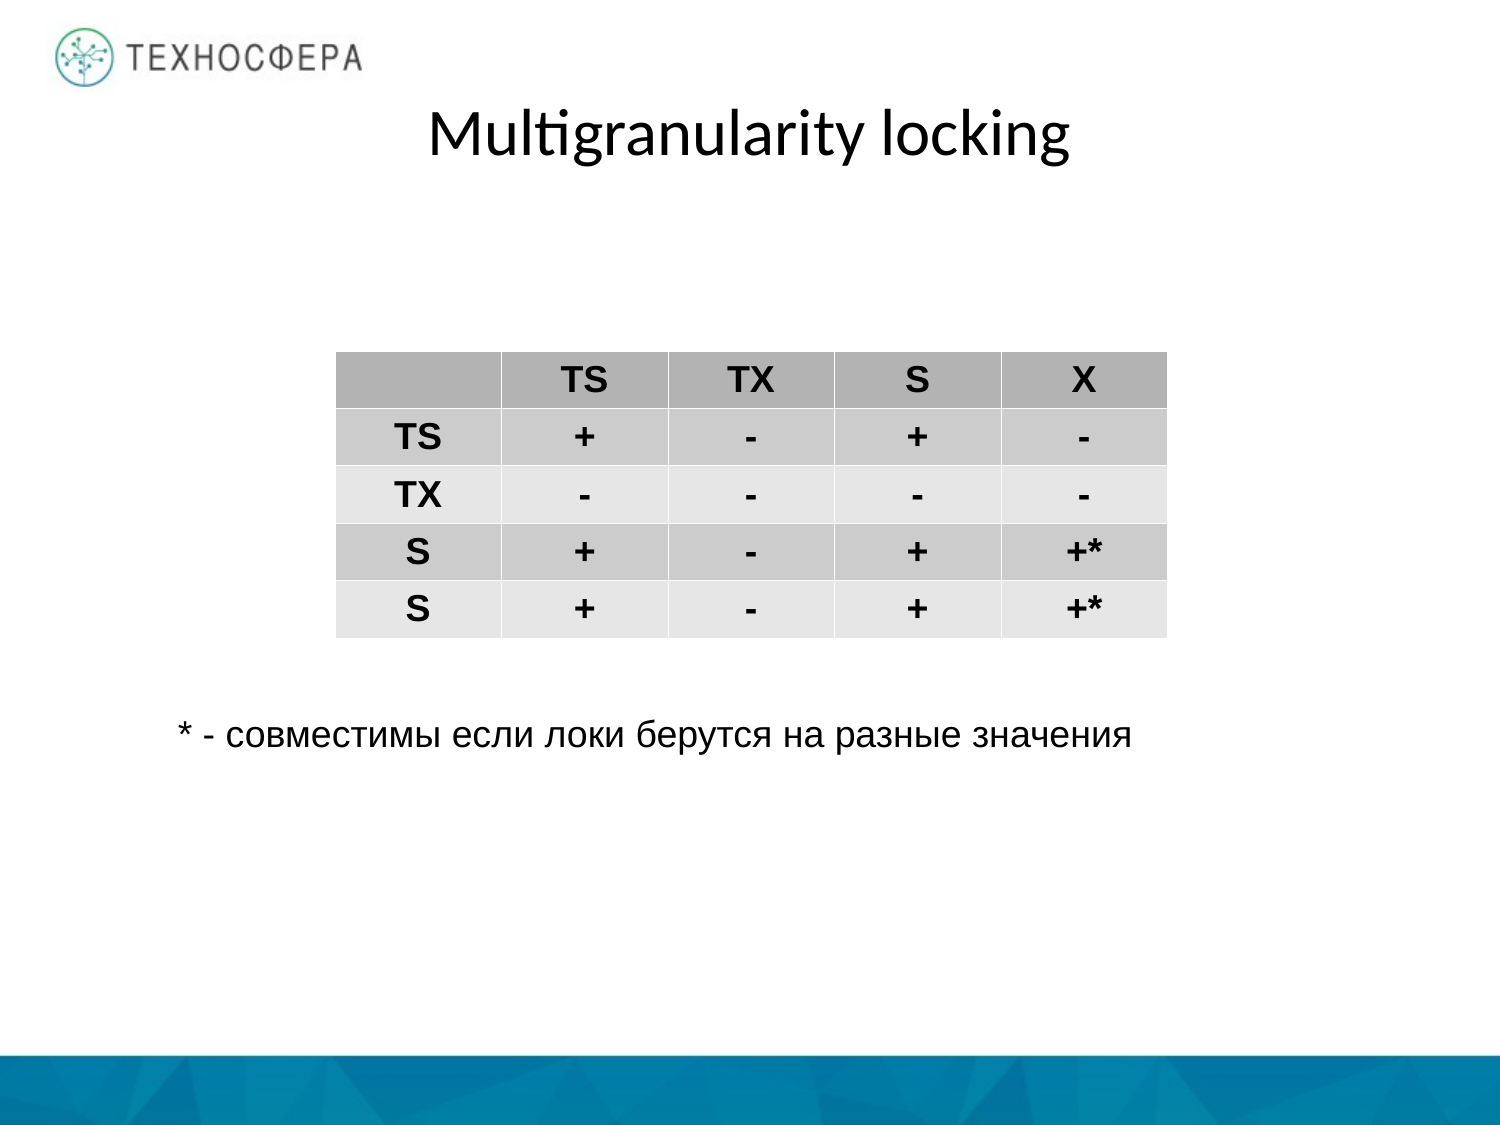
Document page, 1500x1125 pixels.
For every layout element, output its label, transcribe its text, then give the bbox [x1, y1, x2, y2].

table_cell S [336, 524, 501, 580]
table_cell - [835, 466, 1001, 523]
table_cell - [1002, 466, 1167, 523]
table_cell - [669, 524, 834, 580]
table_header X [1002, 352, 1167, 408]
table_cell TS [336, 409, 501, 465]
table_cell + [835, 524, 1001, 580]
table_cell - [669, 581, 834, 638]
table_header TX [669, 352, 834, 408]
table_cell + [502, 409, 668, 465]
table_cell + [835, 409, 1001, 465]
table_cell + [835, 581, 1001, 638]
table_header TS [502, 352, 668, 408]
table_cell - [669, 409, 834, 465]
table_cell - [502, 466, 668, 523]
table_cell TX [336, 466, 501, 523]
title Multigranularity locking [75, 45, 1425, 233]
table_cell - [669, 466, 834, 523]
table_cell S [336, 581, 501, 638]
table_cell +* [1002, 524, 1167, 580]
picture [0, 0, 1500, 1057]
table_cell + [502, 581, 668, 638]
table_cell +* [1002, 581, 1167, 638]
table_header [336, 352, 501, 408]
text_box * - совместимы если локи берутся на разные значения [163, 705, 1148, 763]
table_header S [835, 352, 1001, 408]
table_cell - [1002, 409, 1167, 465]
table_cell + [502, 524, 668, 580]
